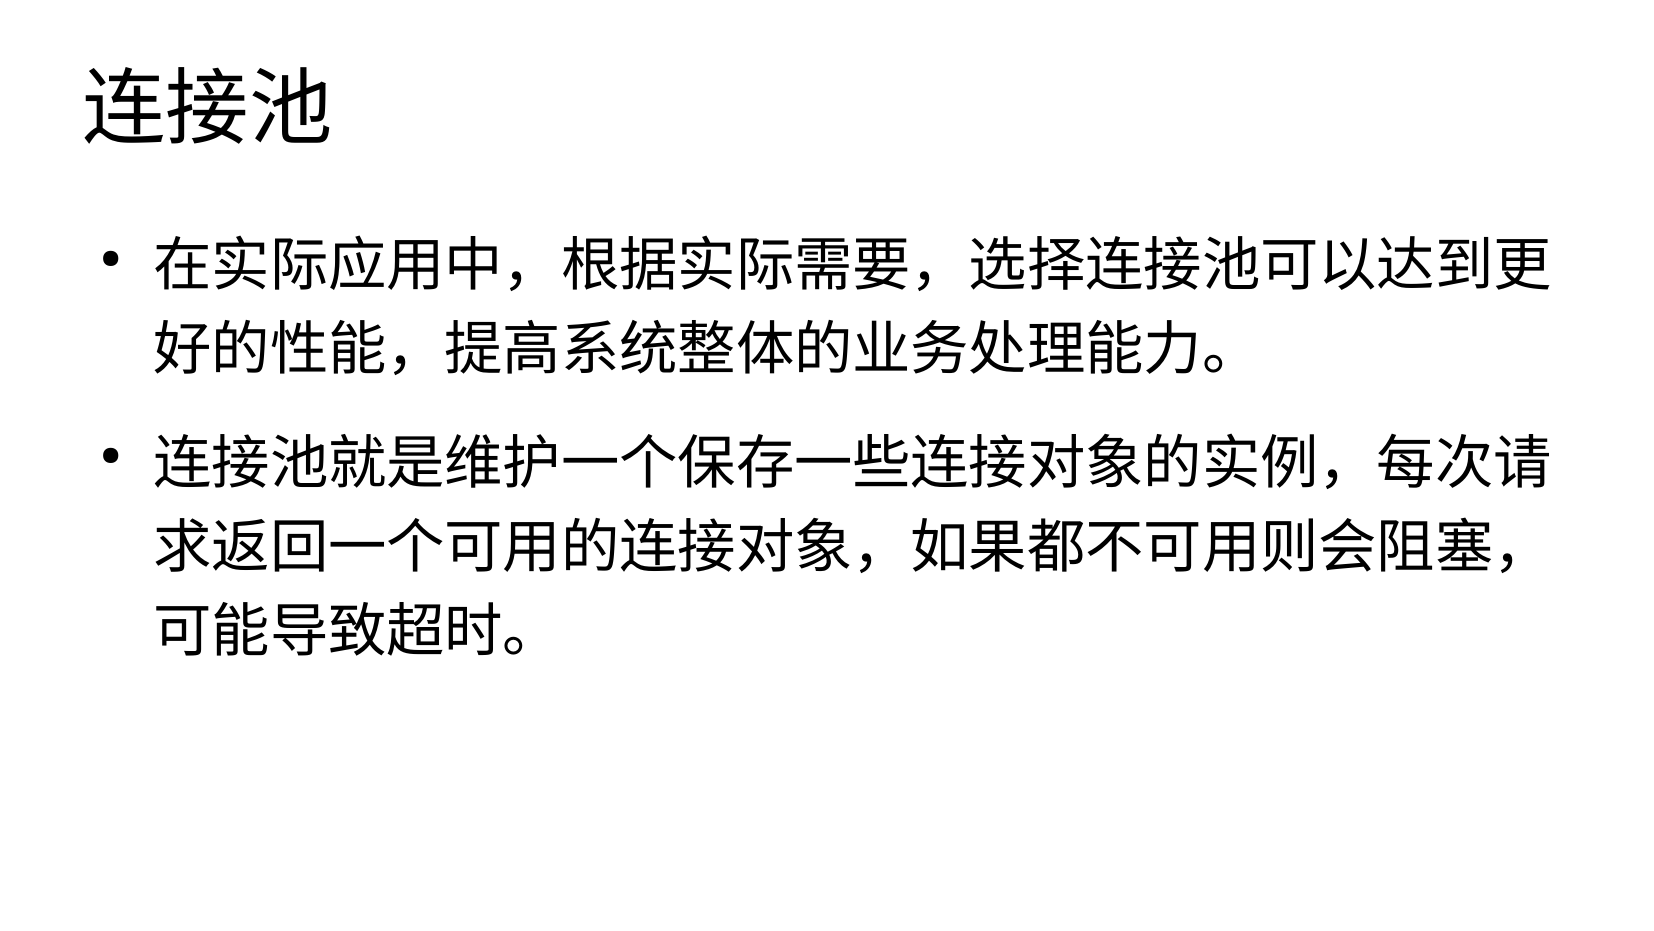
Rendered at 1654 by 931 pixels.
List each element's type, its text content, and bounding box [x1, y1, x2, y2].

list 在实际应用中，根据实际需要，选择连接池可以达到更好的性能，提高系统整体的业务处理能力。 连接池就是维护一个保存一些连接对象的实例，每次请求返回一个可用的连接对象，如果都不可用则会阻塞，可能导致超时。 [82, 217, 1571, 669]
title 连接池 [82, 37, 1571, 166]
